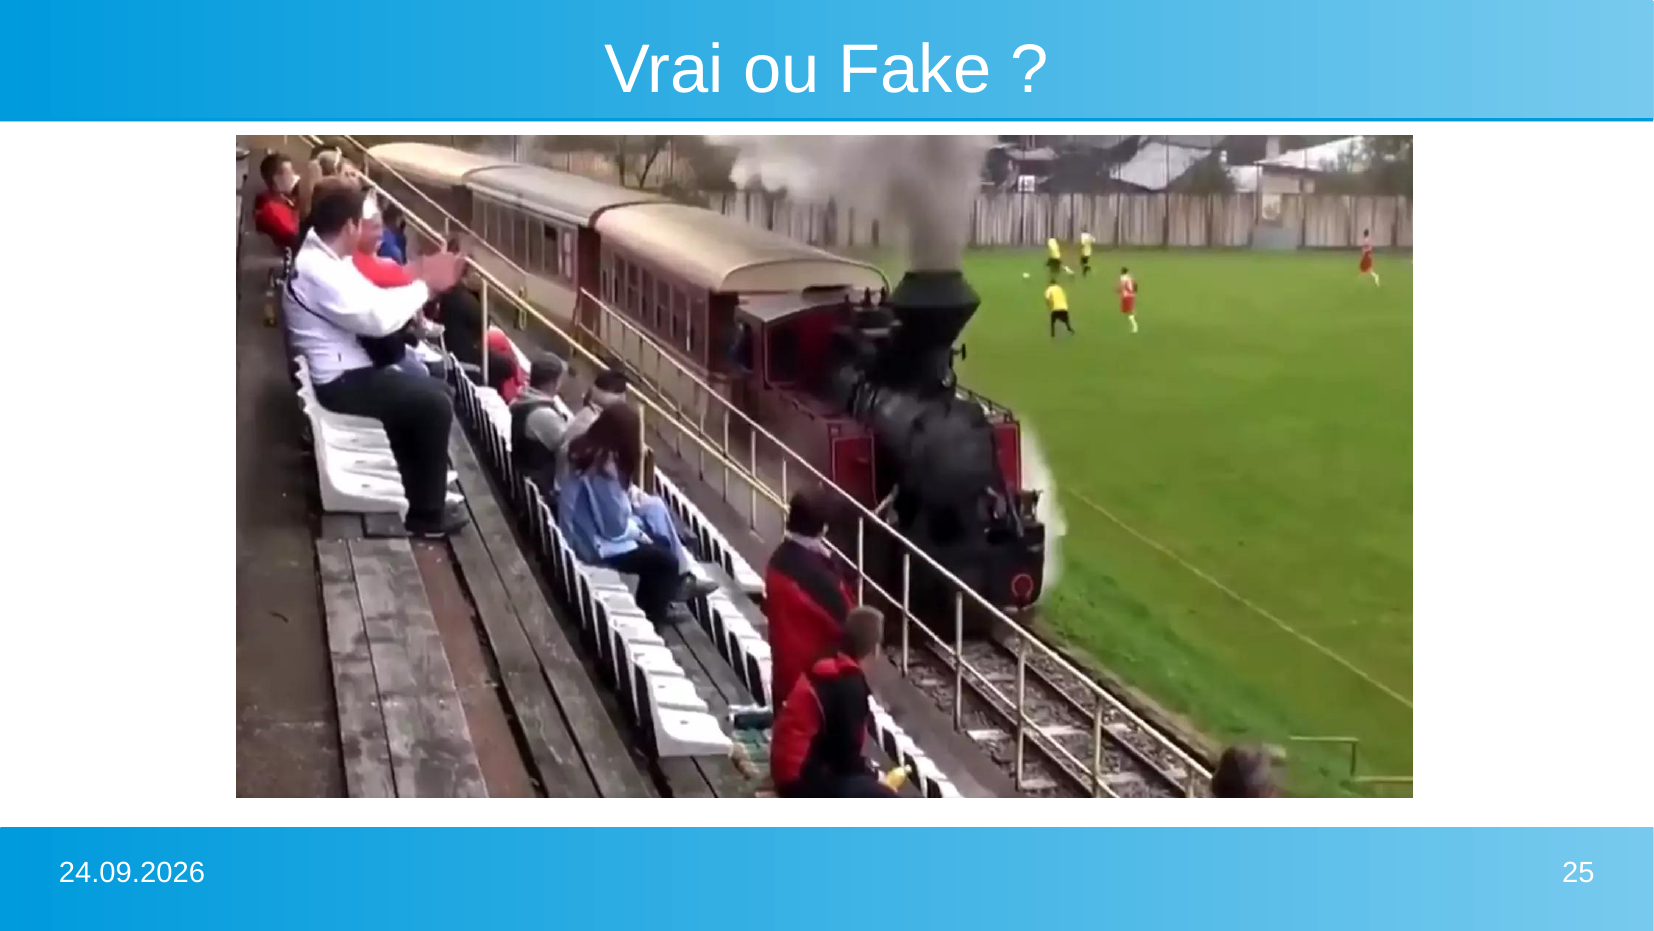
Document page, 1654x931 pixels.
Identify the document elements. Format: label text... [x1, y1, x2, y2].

title Vrai ou Fake ? [59, 29, 1595, 108]
picture [236, 135, 1413, 798]
